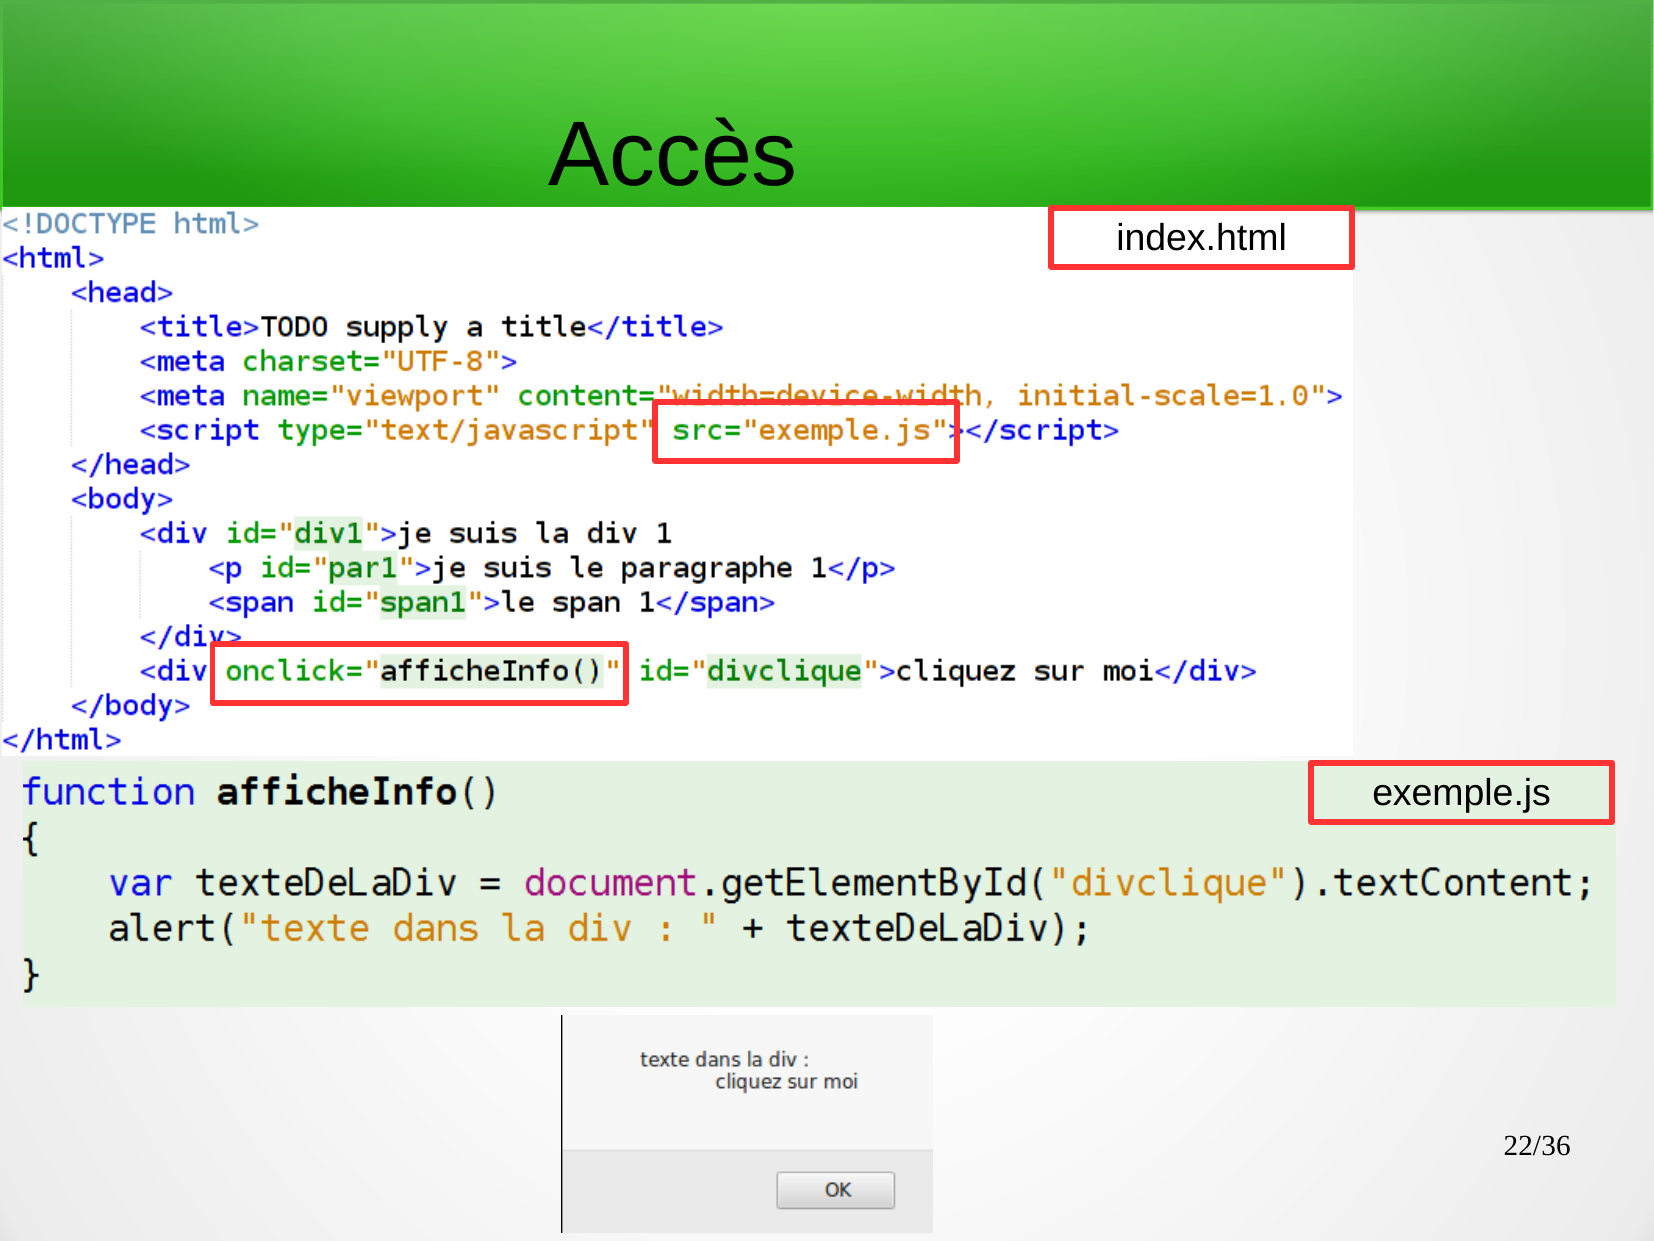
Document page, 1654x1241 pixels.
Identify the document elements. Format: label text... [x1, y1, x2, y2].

text_box exemple.js [1311, 762, 1613, 822]
picture [2, 207, 1353, 756]
picture [561, 1015, 933, 1233]
picture [23, 761, 1616, 1008]
text_box index.html [1051, 207, 1353, 267]
title Accès [82, 94, 1264, 207]
